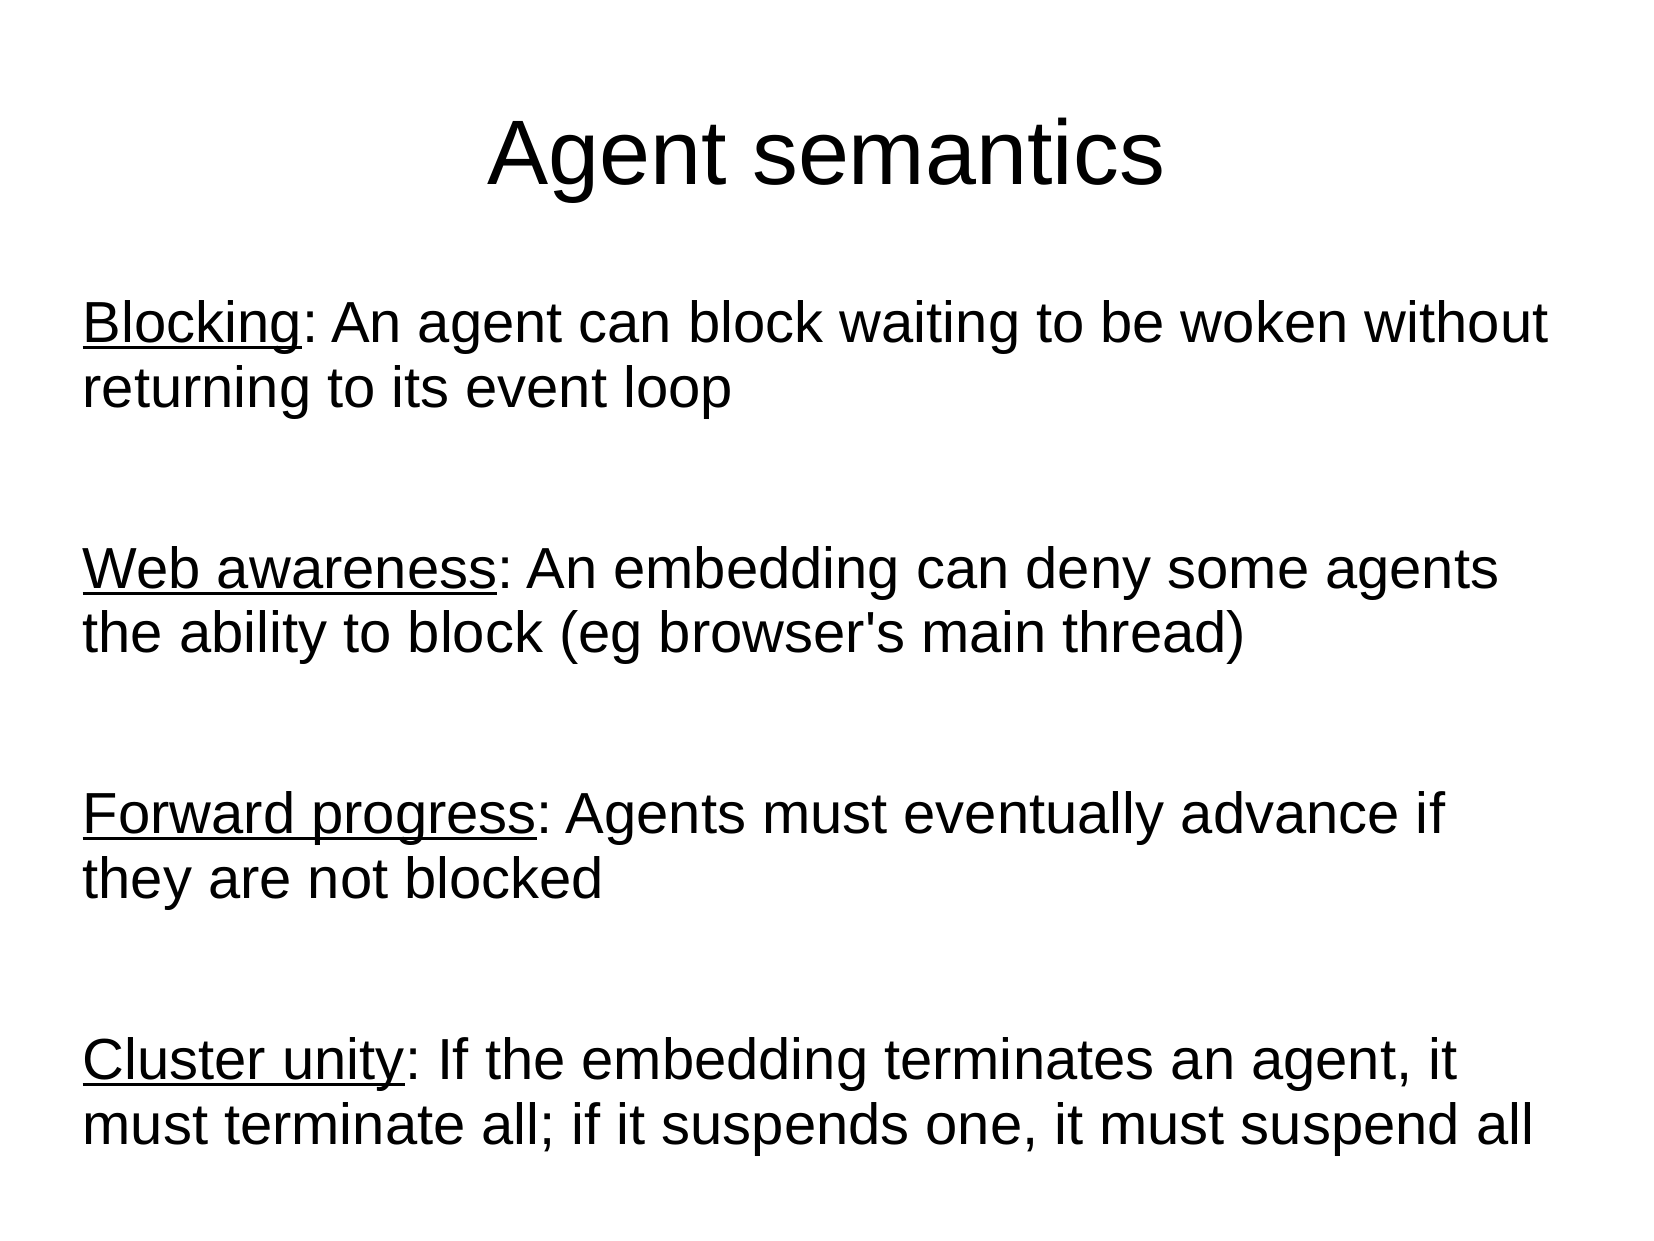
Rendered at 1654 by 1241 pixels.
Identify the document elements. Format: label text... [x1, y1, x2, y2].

title Agent semantics [82, 49, 1571, 257]
list Blocking: An agent can block waiting to be woken without returning to its event loop Web awareness: An embedding can deny some agents the ability to block (eg browser's main thread) Forward progress: Agents must eventually advance if they are not blocked Cluster unity: If the embedding terminates an agent, it must terminate all; if it suspends one, it must suspend all [82, 290, 1571, 1171]
